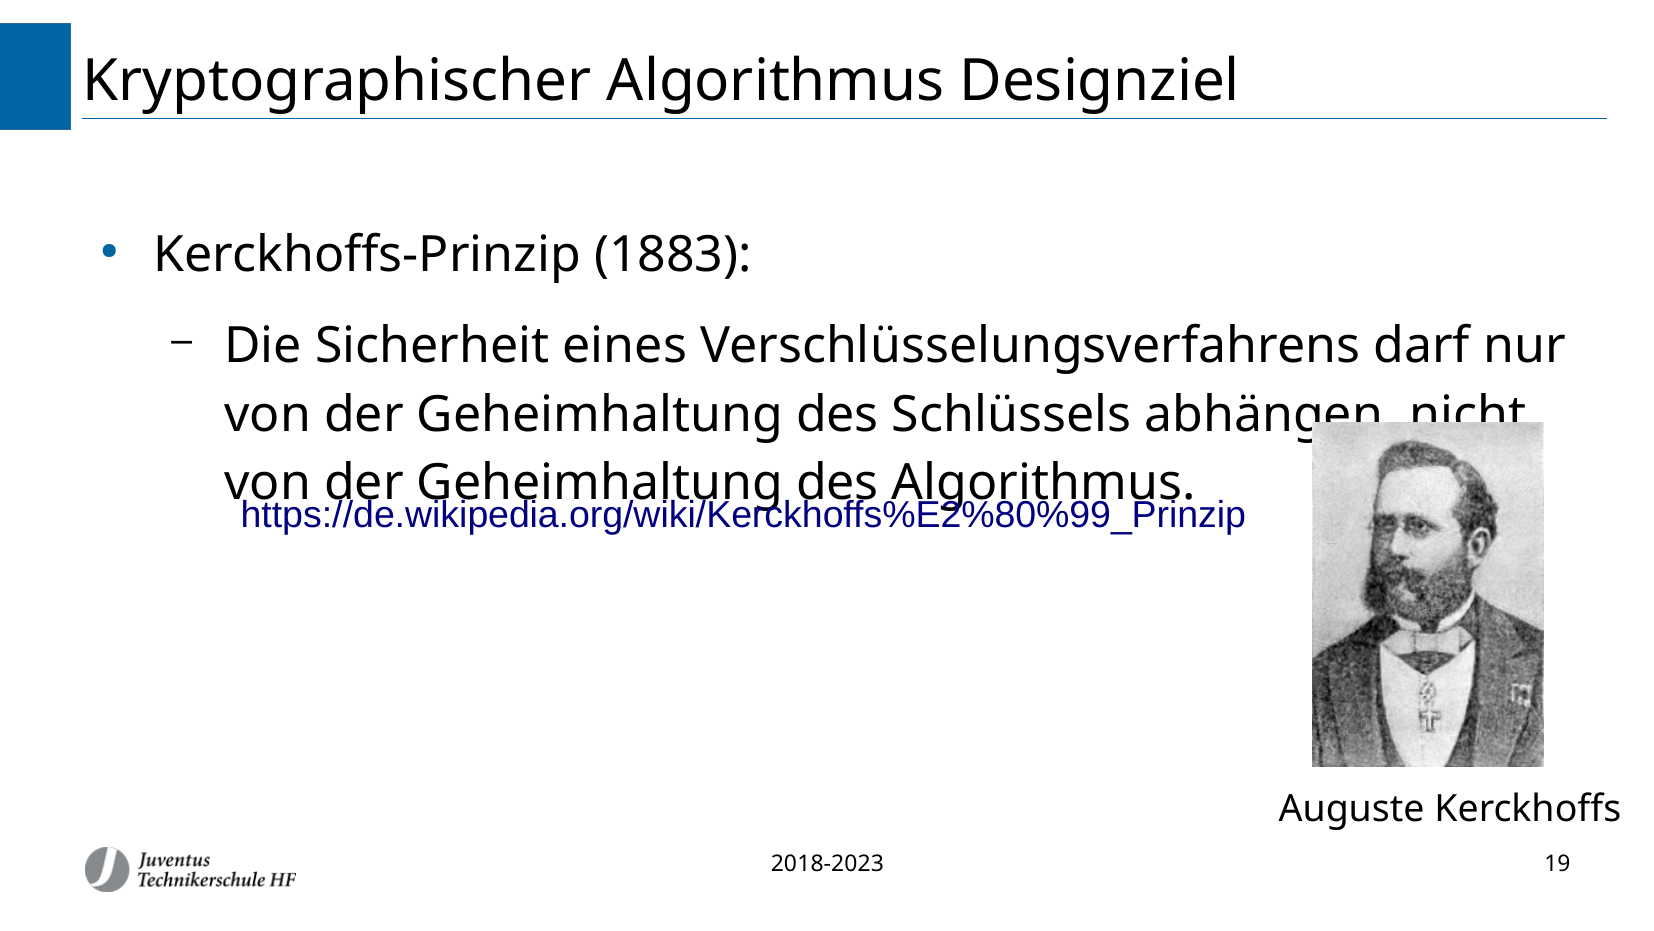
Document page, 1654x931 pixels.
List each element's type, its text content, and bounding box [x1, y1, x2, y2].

picture [85, 847, 296, 892]
title Kryptographischer Algorithmus Designziel [82, 37, 1571, 119]
list Kerckhoffs-Prinzip (1883): Die Sicherheit eines Verschlüsselungsverfahrens darf nur von der Geheimhaltung des Schlüssels abhängen, nicht von der Geheimhaltung des Algorithmus. [82, 217, 1571, 758]
text_box https://de.wikipedia.org/wiki/Kerckhoffs%E2%80%99_Prinzip [225, 486, 1272, 543]
picture [1312, 422, 1544, 768]
text_box Auguste Kerckhoffs [1263, 774, 1616, 835]
